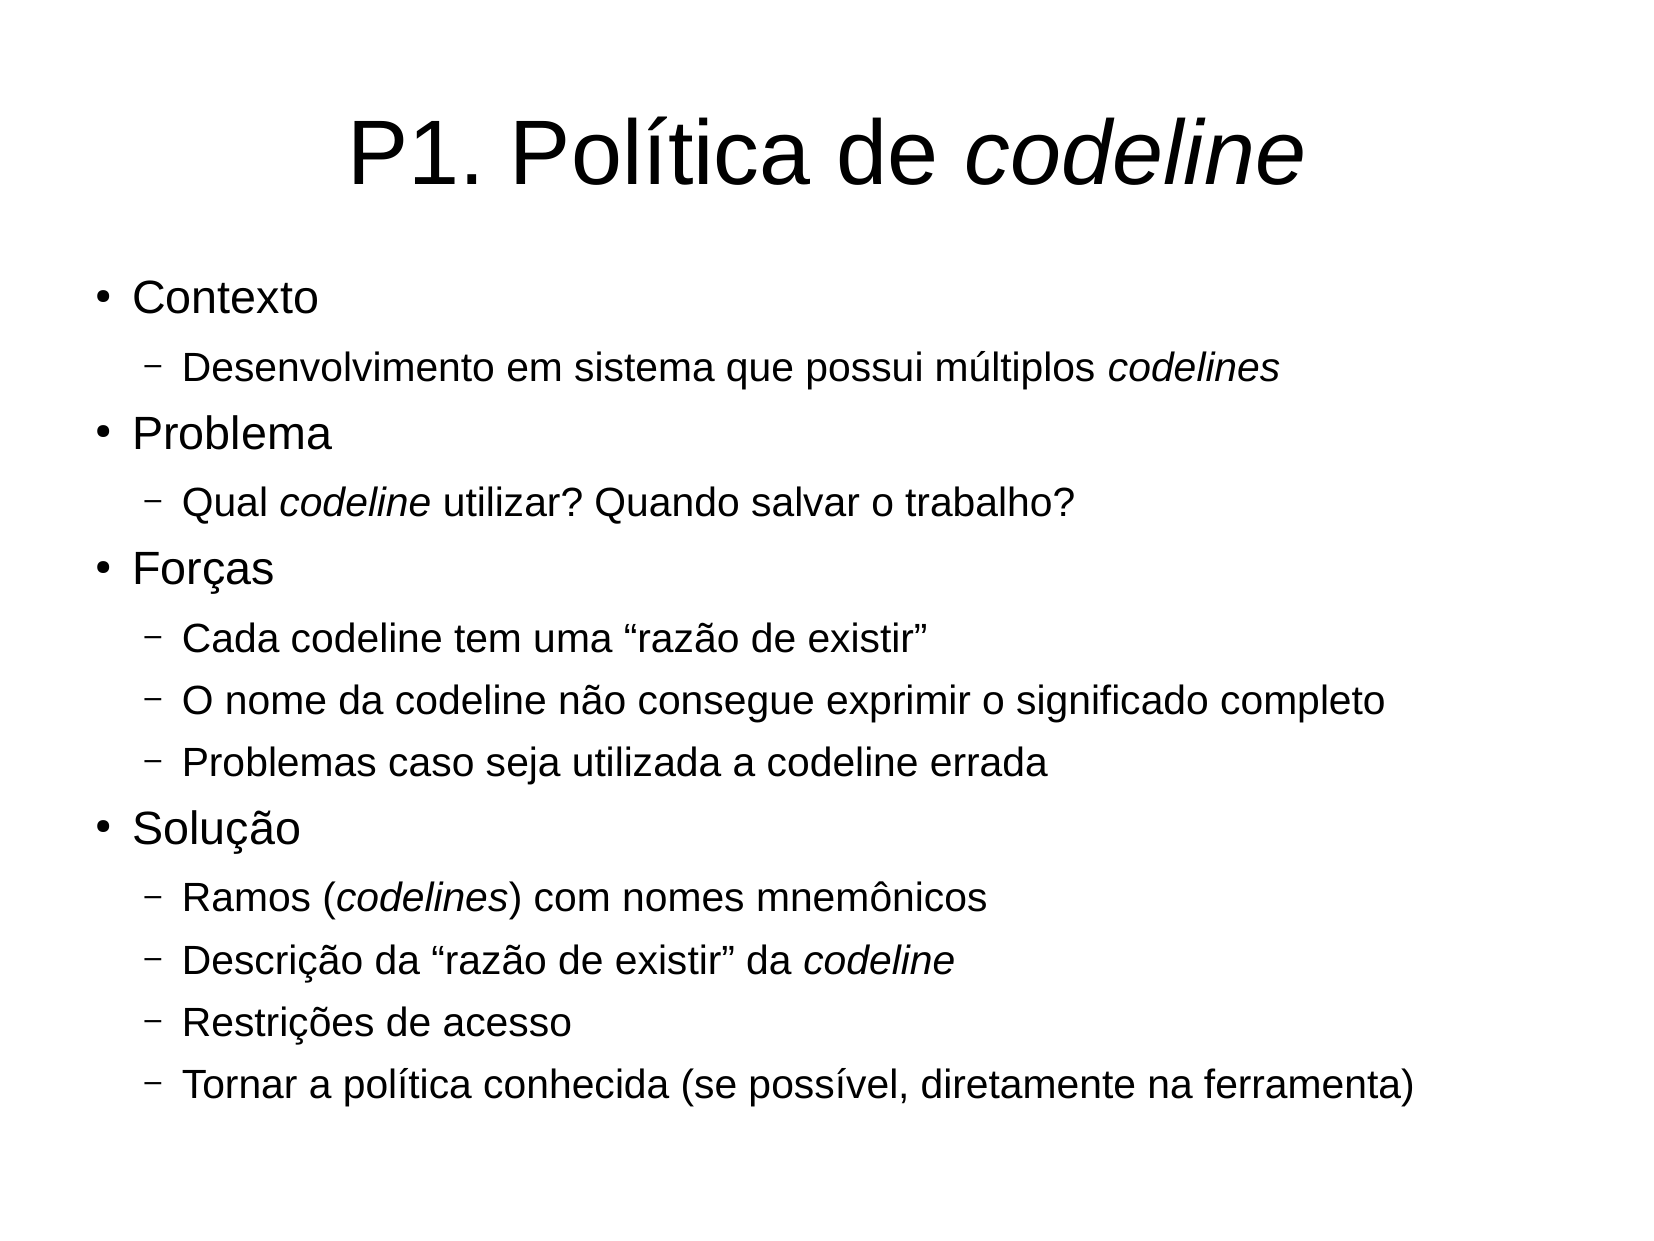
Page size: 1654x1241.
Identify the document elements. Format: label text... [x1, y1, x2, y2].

list Contexto Desenvolvimento em sistema que possui múltiplos codelines Problema Qual codeline utilizar? Quando salvar o trabalho? Forças Cada codeline tem uma “razão de existir” O nome da codeline não consegue exprimir o significado completo Problemas caso seja utilizada a codeline errada Solução Ramos (codelines) com nomes mnemônicos Descrição da “razão de existir” da codeline Restrições de acesso Tornar a política conhecida (se possível, diretamente na ferramenta) [82, 271, 1571, 1111]
title P1. Política de codeline [82, 49, 1571, 257]
